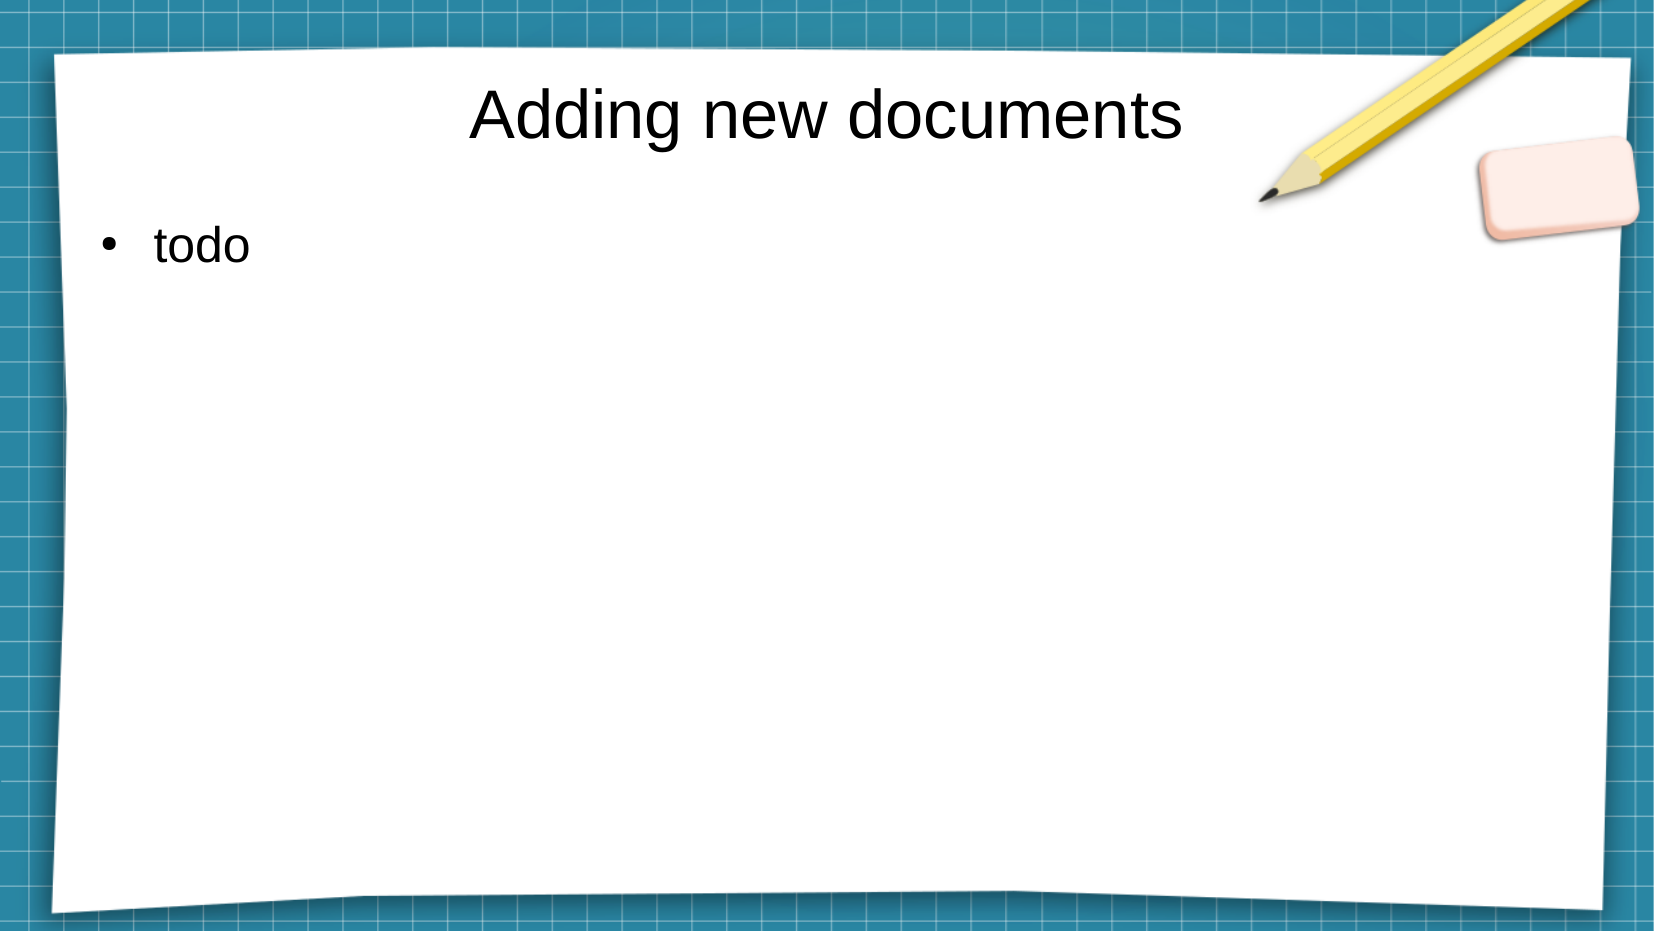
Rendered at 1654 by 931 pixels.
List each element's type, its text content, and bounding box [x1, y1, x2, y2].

picture [0, 0, 1654, 931]
list todo [82, 217, 1571, 758]
title Adding new documents [82, 37, 1571, 193]
